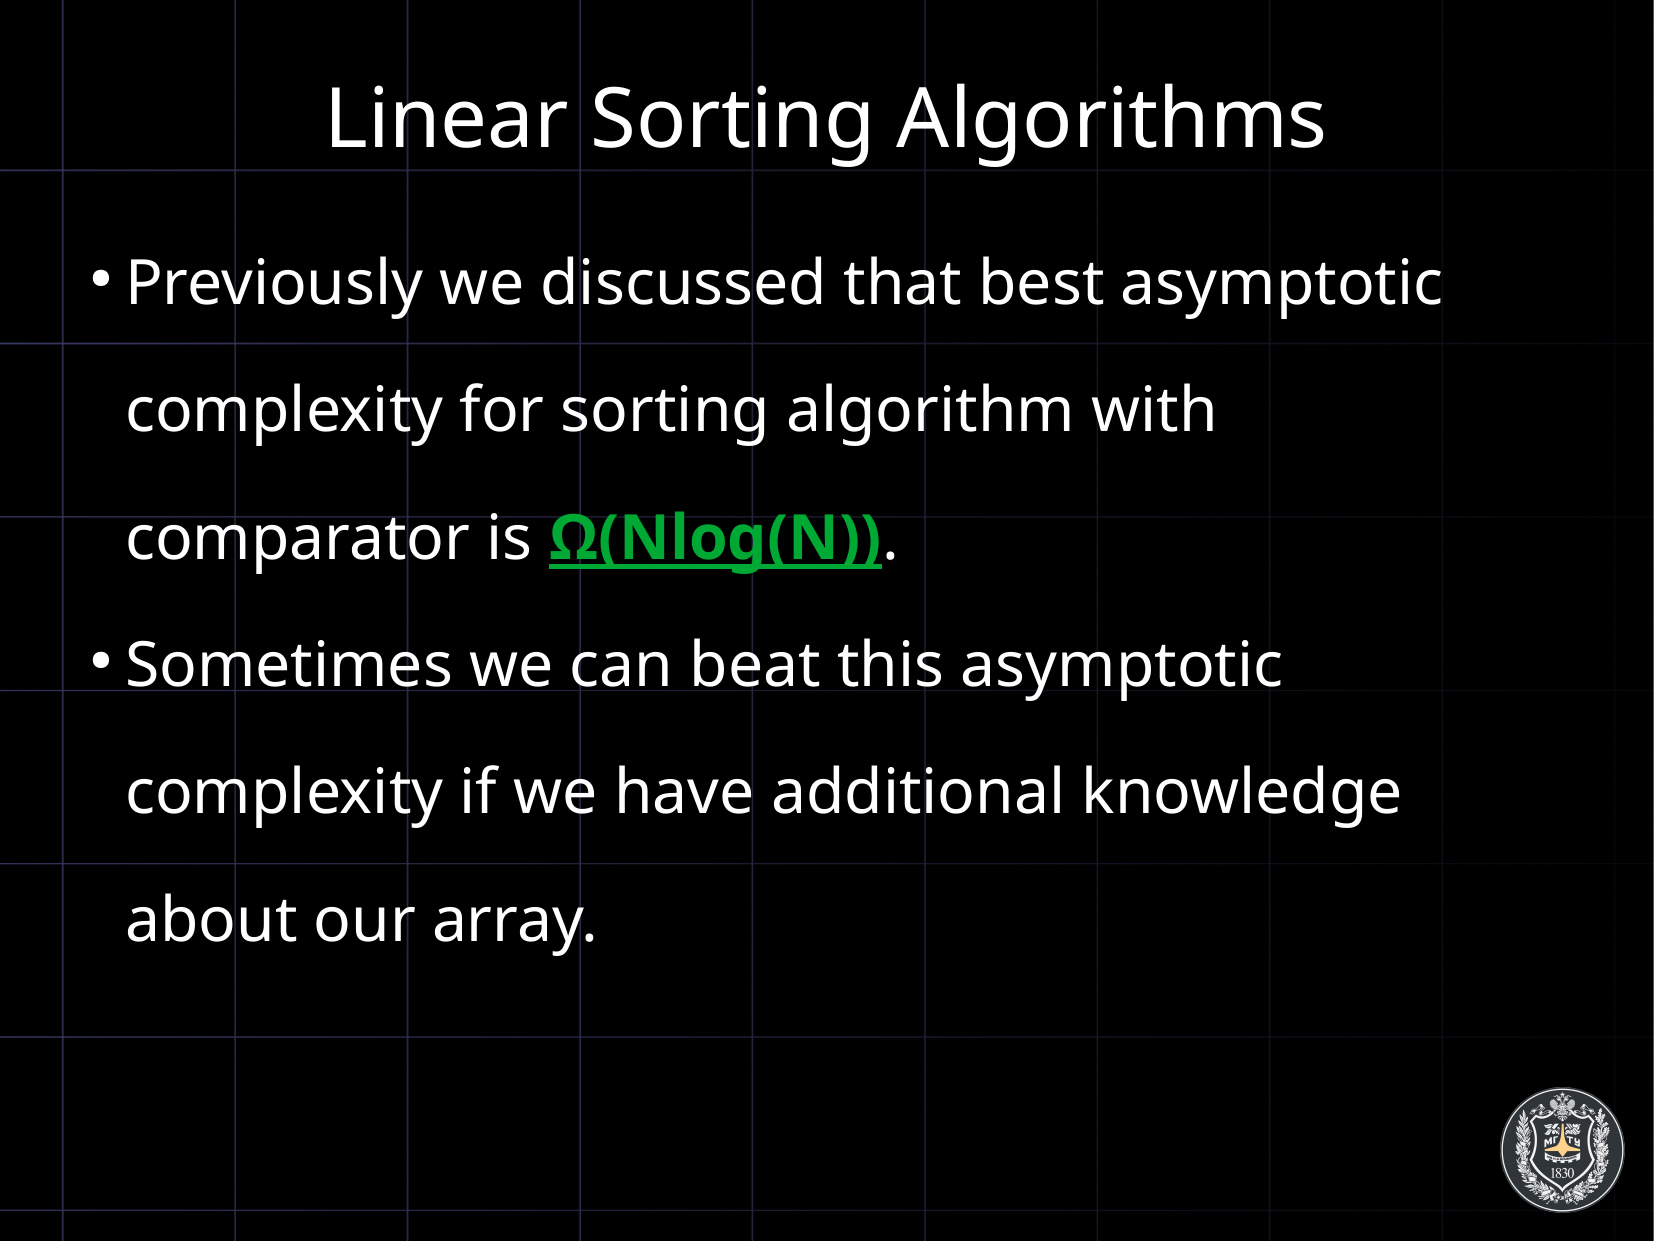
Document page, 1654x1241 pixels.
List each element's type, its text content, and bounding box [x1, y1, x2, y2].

picture [0, 0, 1654, 1241]
text_box Previously we discussed that best asymptotic complexity for sorting algorithm with comparator is Ω(Nlog(N)). Sometimes we can beat this asymptotic complexity if we have additional knowledge about our array. [75, 187, 1576, 1140]
title Linear Sorting Algorithms [82, 37, 1571, 187]
